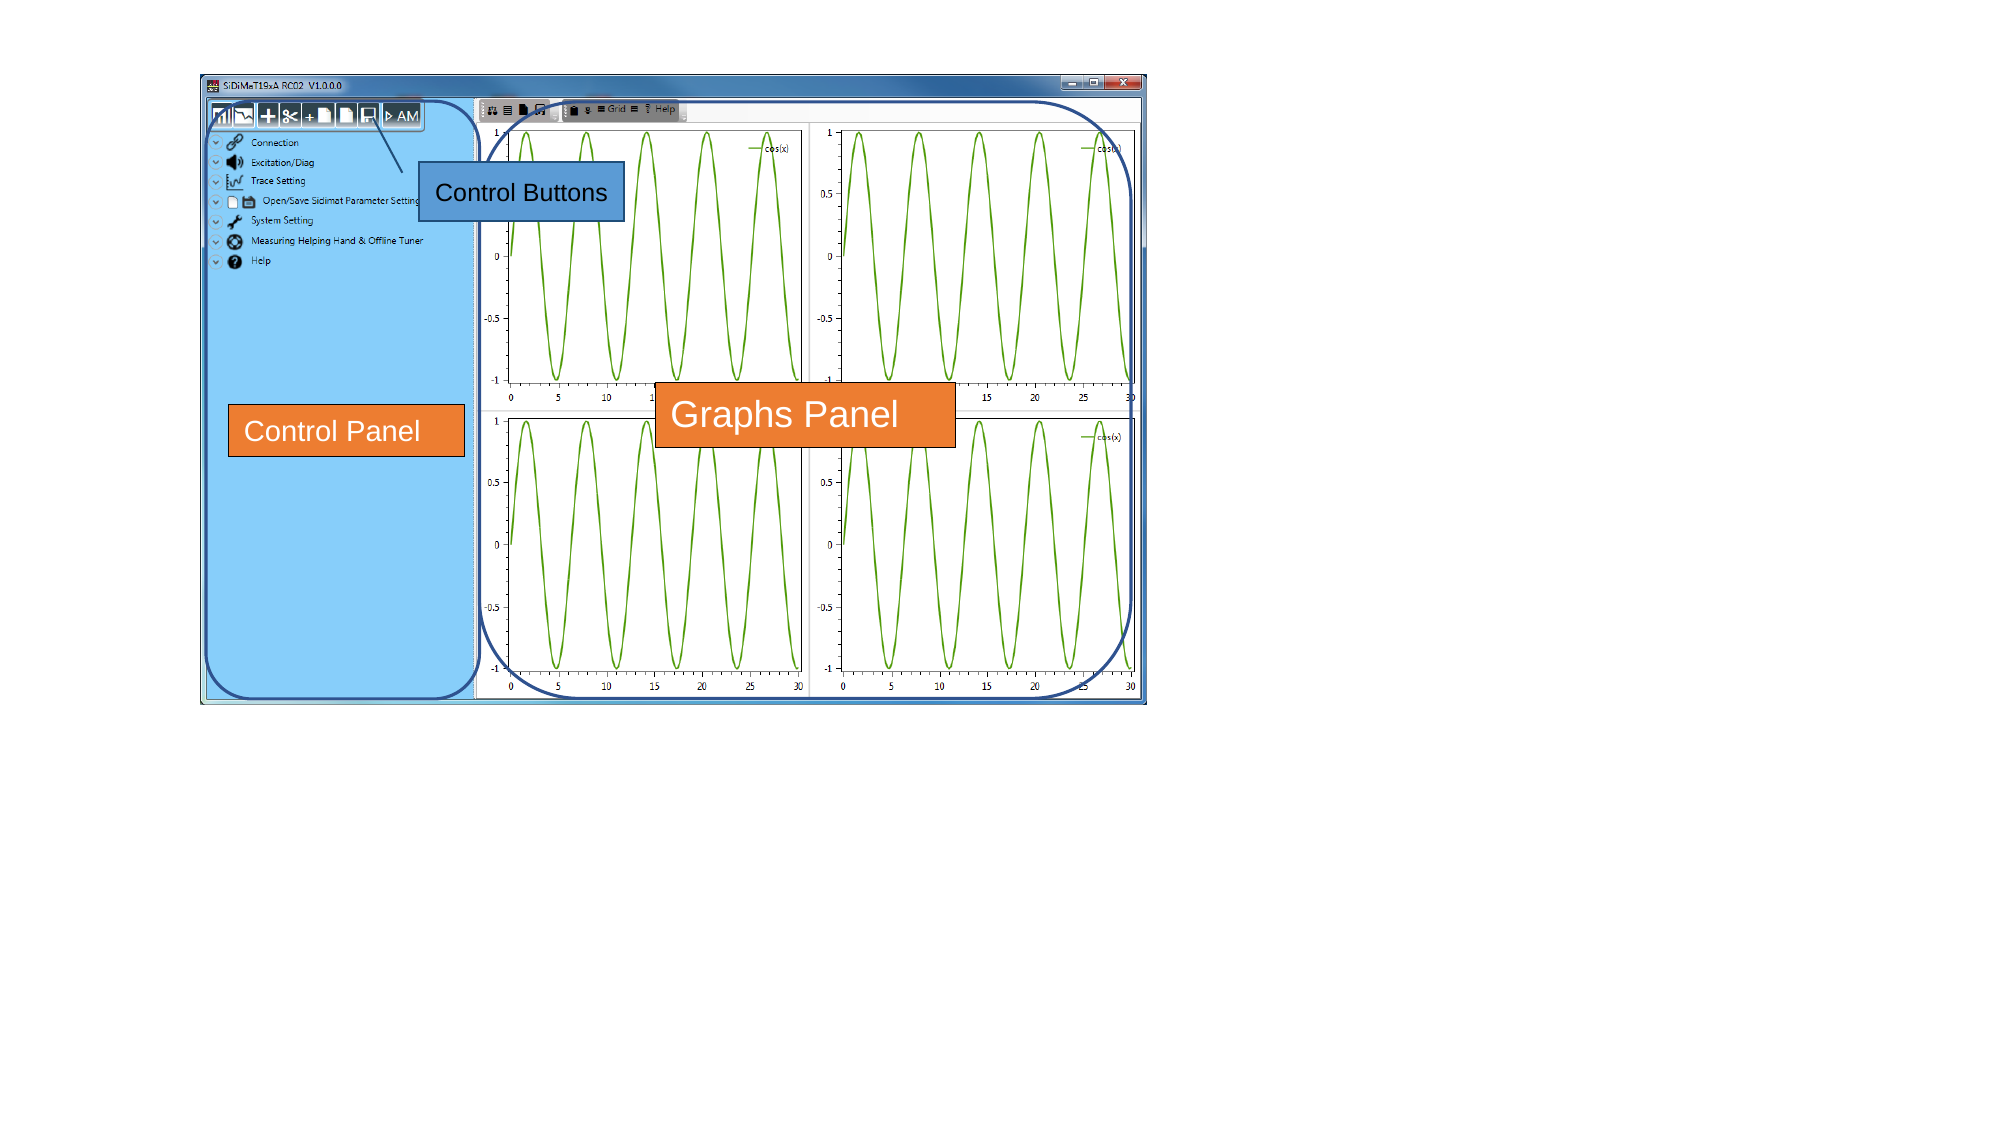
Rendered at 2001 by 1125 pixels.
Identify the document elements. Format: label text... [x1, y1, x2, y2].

text_box Graphs Panel [655, 382, 956, 448]
picture [200, 75, 1147, 705]
text_box Control Panel [228, 404, 465, 457]
text_box Control Buttons [419, 162, 624, 221]
